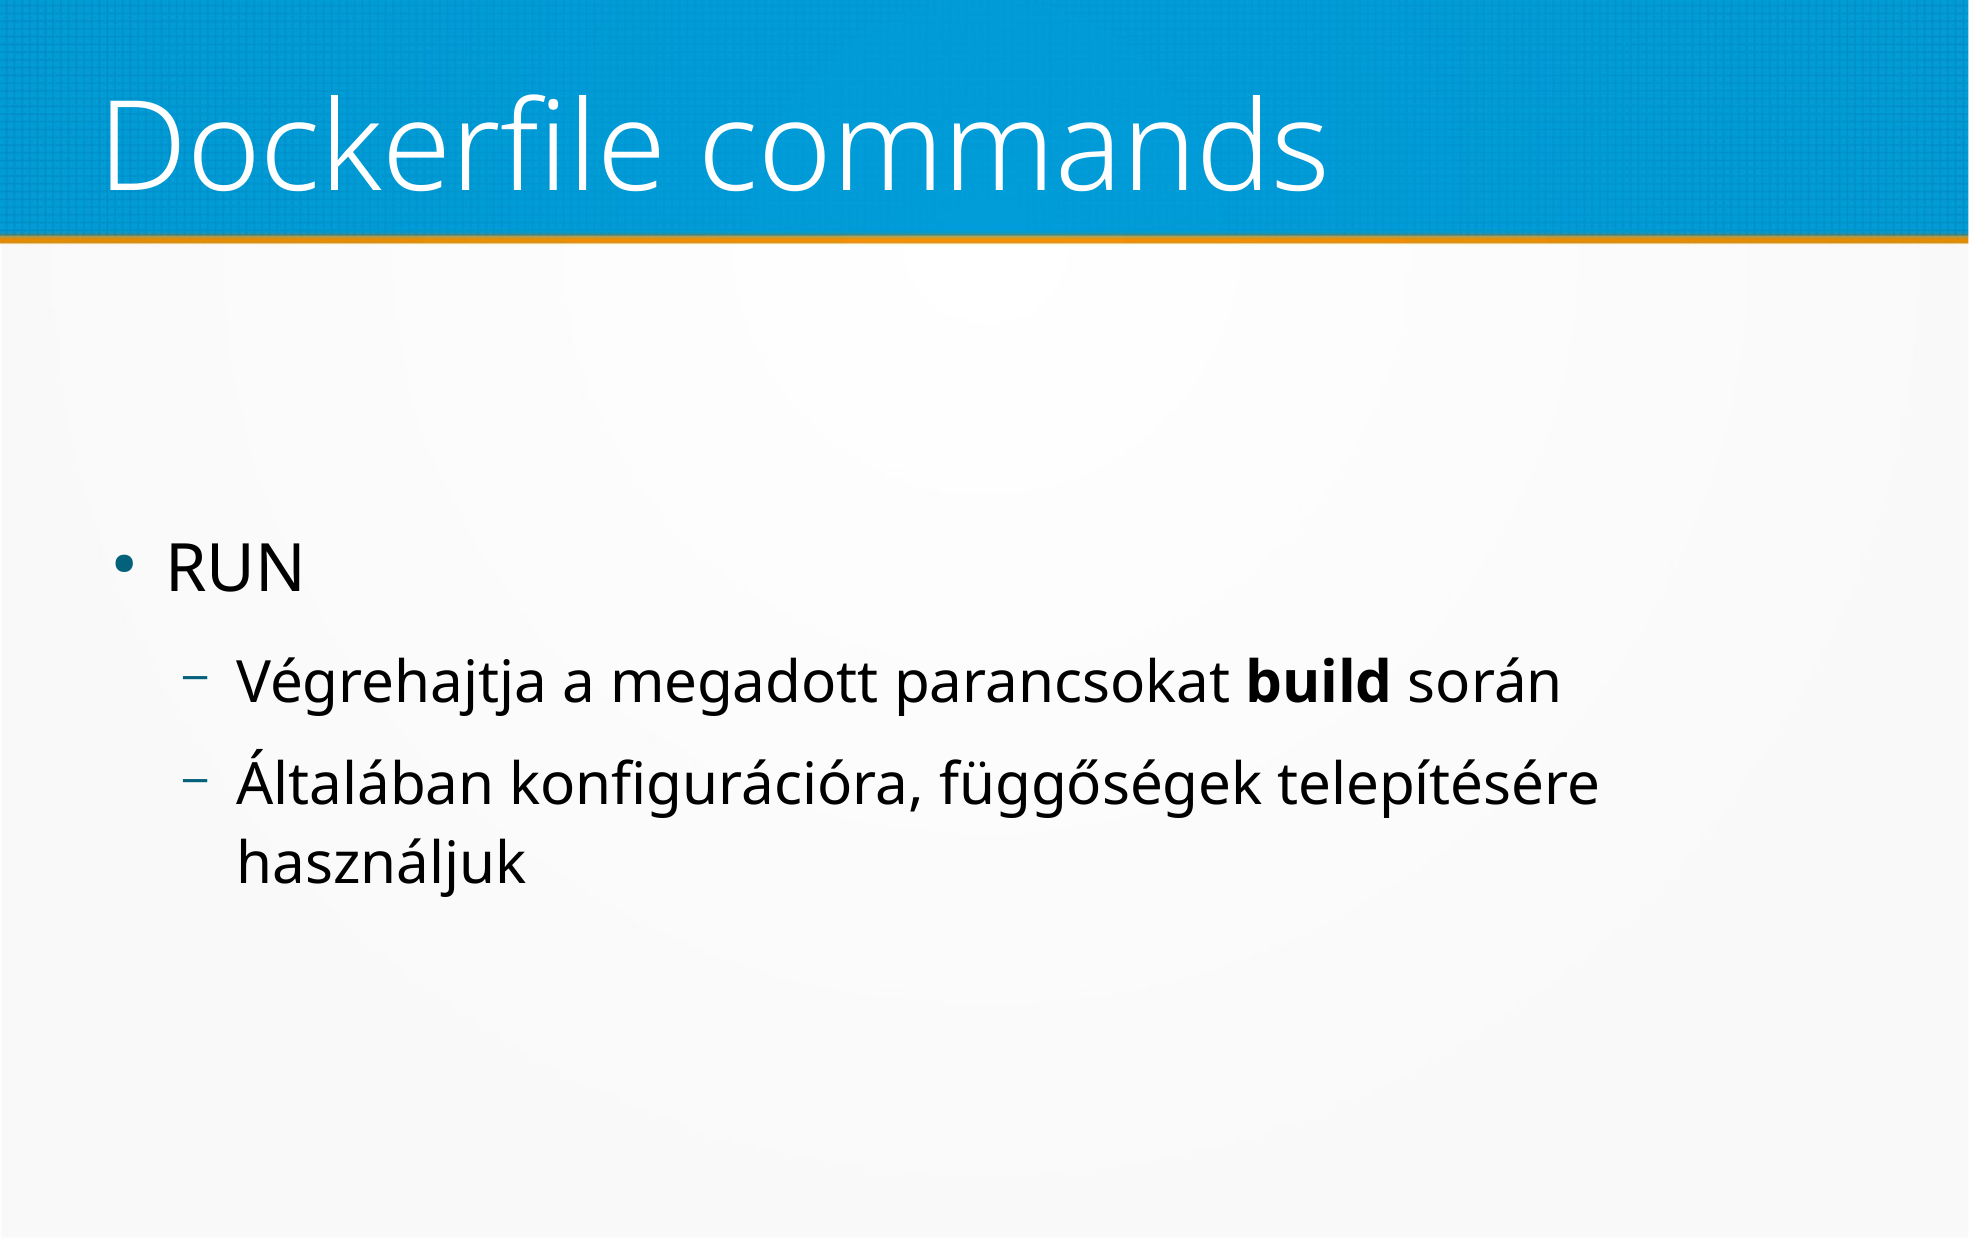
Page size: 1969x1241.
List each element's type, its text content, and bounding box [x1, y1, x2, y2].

list RUN Végrehajtja a megadott parancsokat build során Általában konfigurációra, függőségek telepítésére használjuk [94, 519, 1857, 969]
title Dockerfile commands [98, 19, 1870, 227]
picture [0, 233, 1969, 1241]
